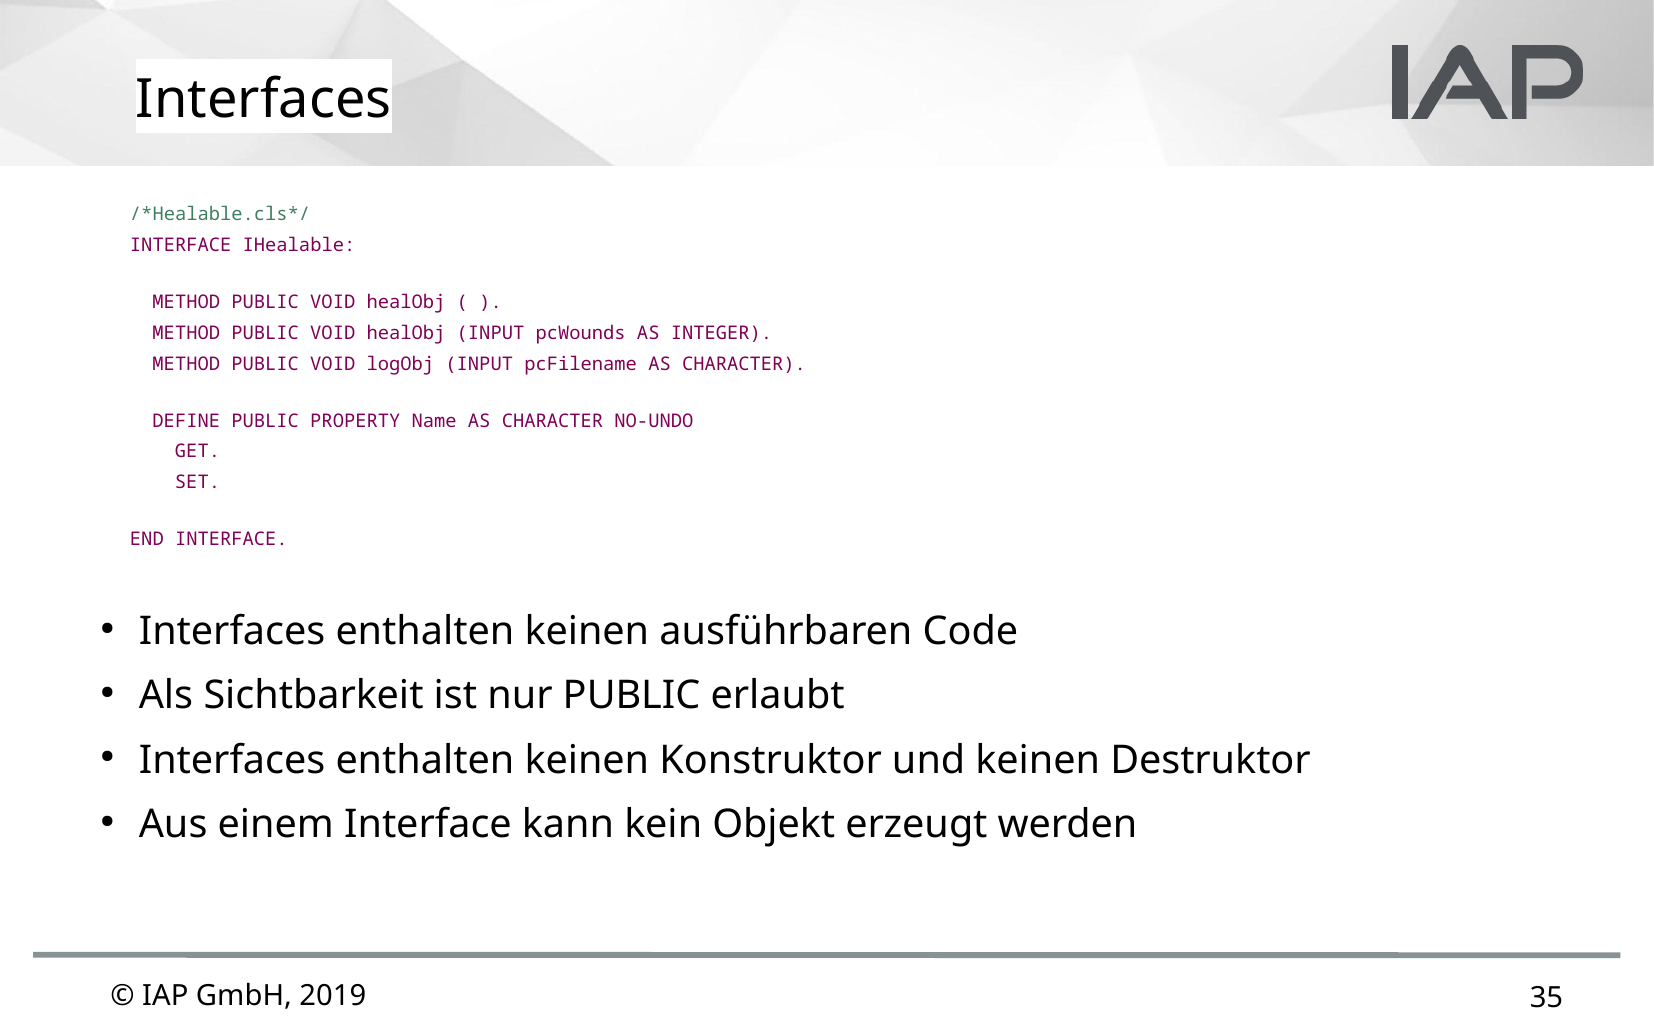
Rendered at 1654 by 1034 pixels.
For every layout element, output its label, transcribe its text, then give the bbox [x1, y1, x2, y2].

title Interfaces [135, 41, 1264, 152]
list Interfaces enthalten keinen ausführbaren Code Als Sichtbarkeit ist nur PUBLIC erlaubt Interfaces enthalten keinen Konstruktor und keinen Destruktor Aus einem Interface kann kein Objekt erzeugt werden [82, 602, 1571, 928]
list /*Healable.cls*/ INTERFACE IHealable: METHOD PUBLIC VOID healObj ( ). METHOD PUBLIC VOID healObj (INPUT pcWounds AS INTEGER). METHOD PUBLIC VOID logObj (INPUT pcFilename AS CHARACTER). DEFINE PUBLIC PROPERTY Name AS CHARACTER NO-UNDO GET. SET. END INTERFACE. [129, 200, 1619, 556]
picture [0, 0, 1654, 166]
